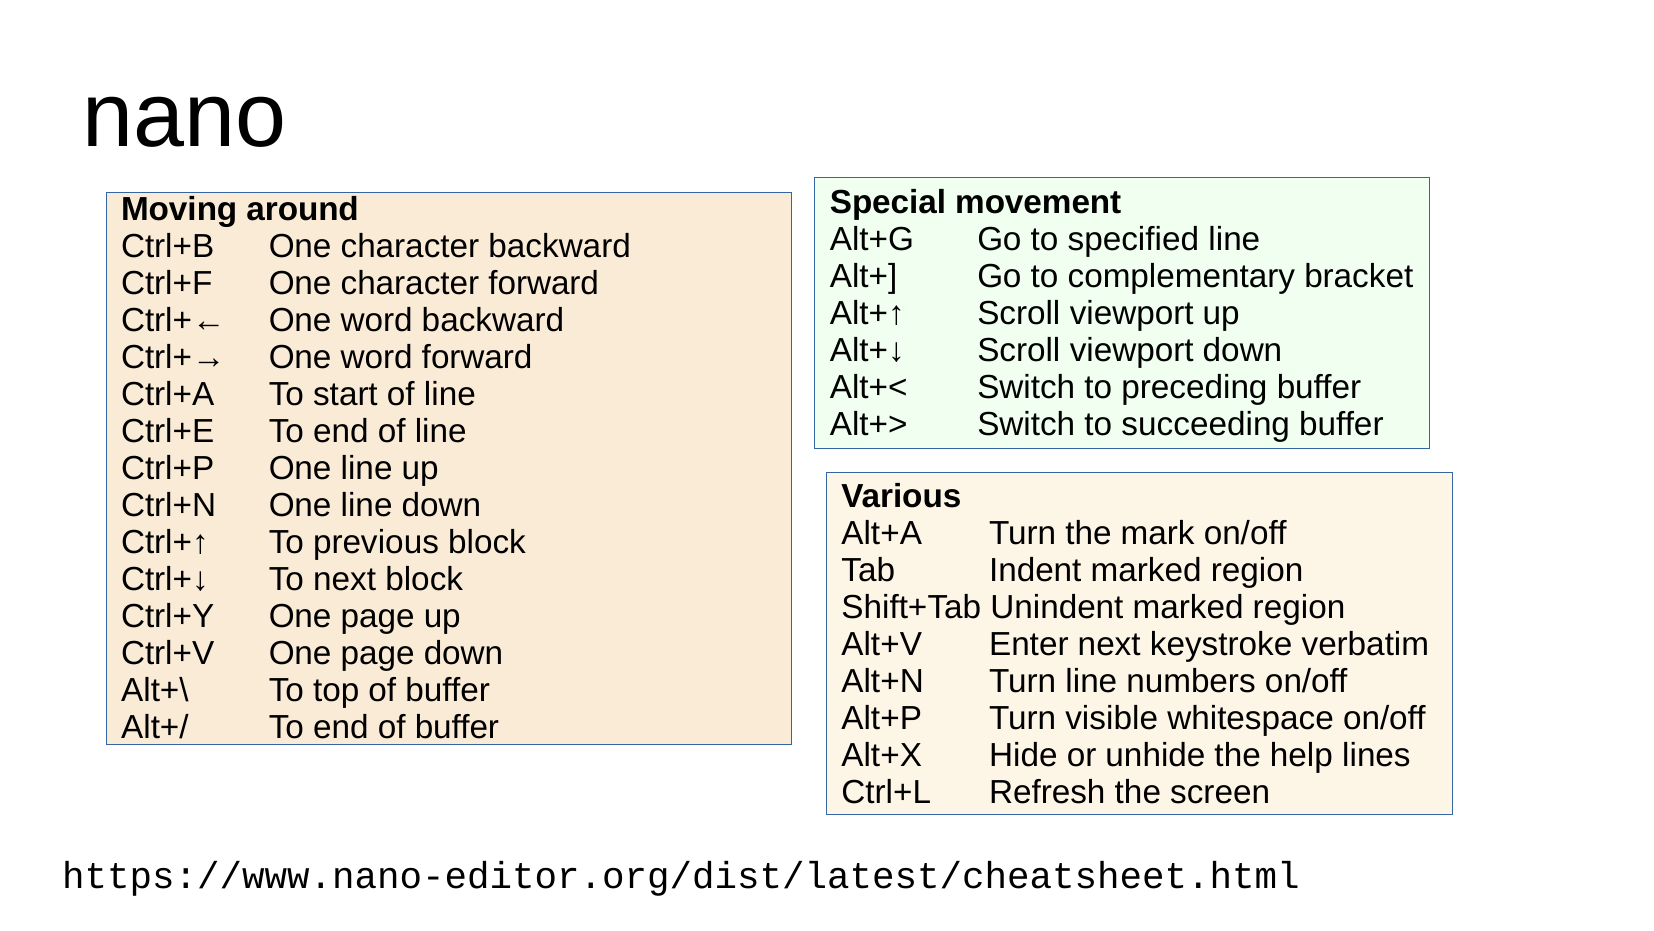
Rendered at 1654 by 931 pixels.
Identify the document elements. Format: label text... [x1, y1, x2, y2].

text_box https://www.nano-editor.org/dist/latest/cheatsheet.html [47, 850, 1441, 910]
title nano [82, 37, 1571, 193]
text_box Moving around Ctrl+B One character backward Ctrl+F One character forward Ctrl+← One word backward Ctrl+→ One word forward Ctrl+A To start of line Ctrl+E To end of line Ctrl+P One line up Ctrl+N One line down Ctrl+↑ To previous block Ctrl+↓ To next block Ctrl+Y One page up Ctrl+V One page down Alt+\ To top of buffer Alt+/ To end of buffer [106, 192, 792, 745]
text_box Special movement Alt+G Go to specified line Alt+] Go to complementary bracket Alt+↑ Scroll viewport up Alt+↓ Scroll viewport down Alt+< Switch to preceding buffer Alt+> Switch to succeeding buffer [814, 177, 1430, 449]
text_box Various Alt+A Turn the mark on/off Tab Indent marked region Shift+Tab Unindent marked region Alt+V Enter next keystroke verbatim Alt+N Turn line numbers on/off Alt+P Turn visible whitespace on/off Alt+X Hide or unhide the help lines Ctrl+L Refresh the screen [826, 472, 1453, 815]
